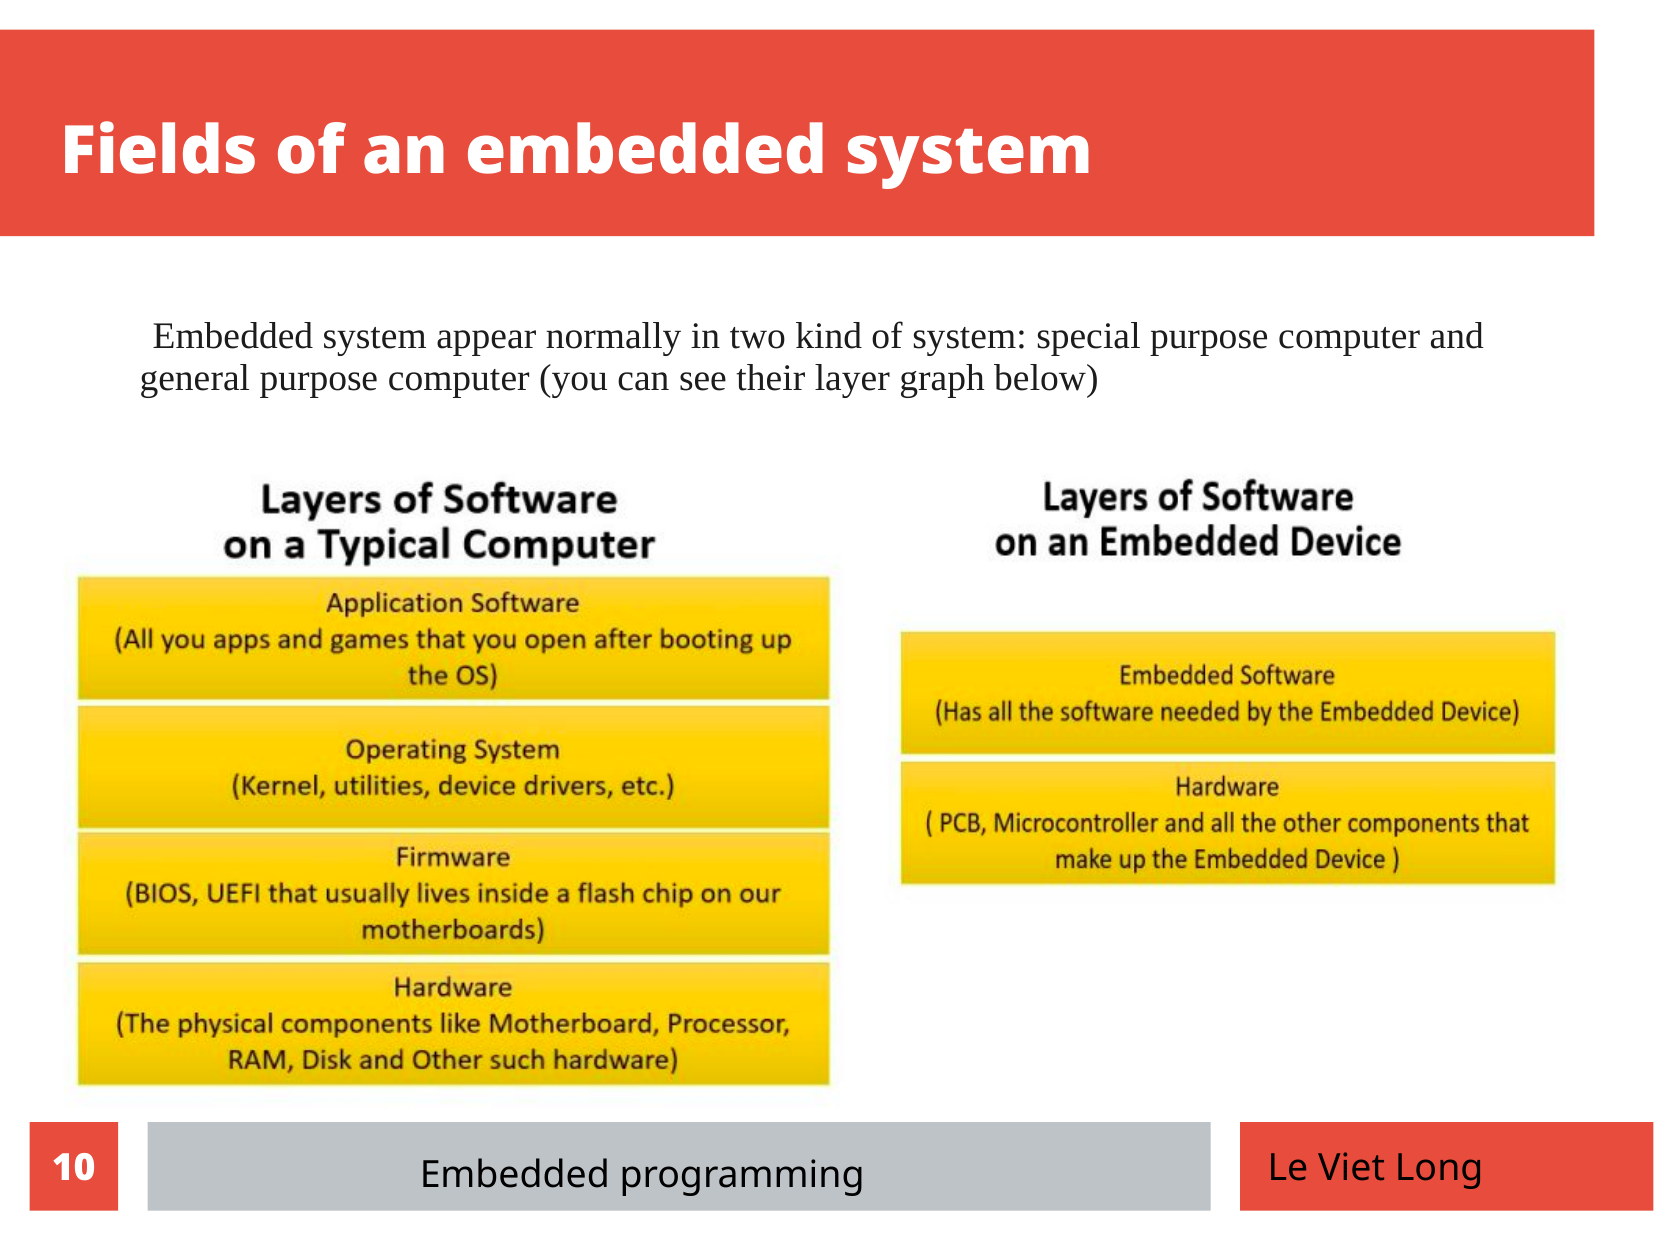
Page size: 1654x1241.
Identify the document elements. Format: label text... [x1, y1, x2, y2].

text_box Le Viet Long [1252, 1132, 1538, 1192]
picture [870, 426, 1636, 946]
list Embedded system appear normally in two kind of system: special purpose computer and general purpose computer (you can see their layer graph below) [45, 315, 1551, 1083]
text_box Embedded programming [405, 1140, 1021, 1199]
title Fields of an embedded system [60, 45, 1596, 193]
picture [55, 473, 857, 1113]
